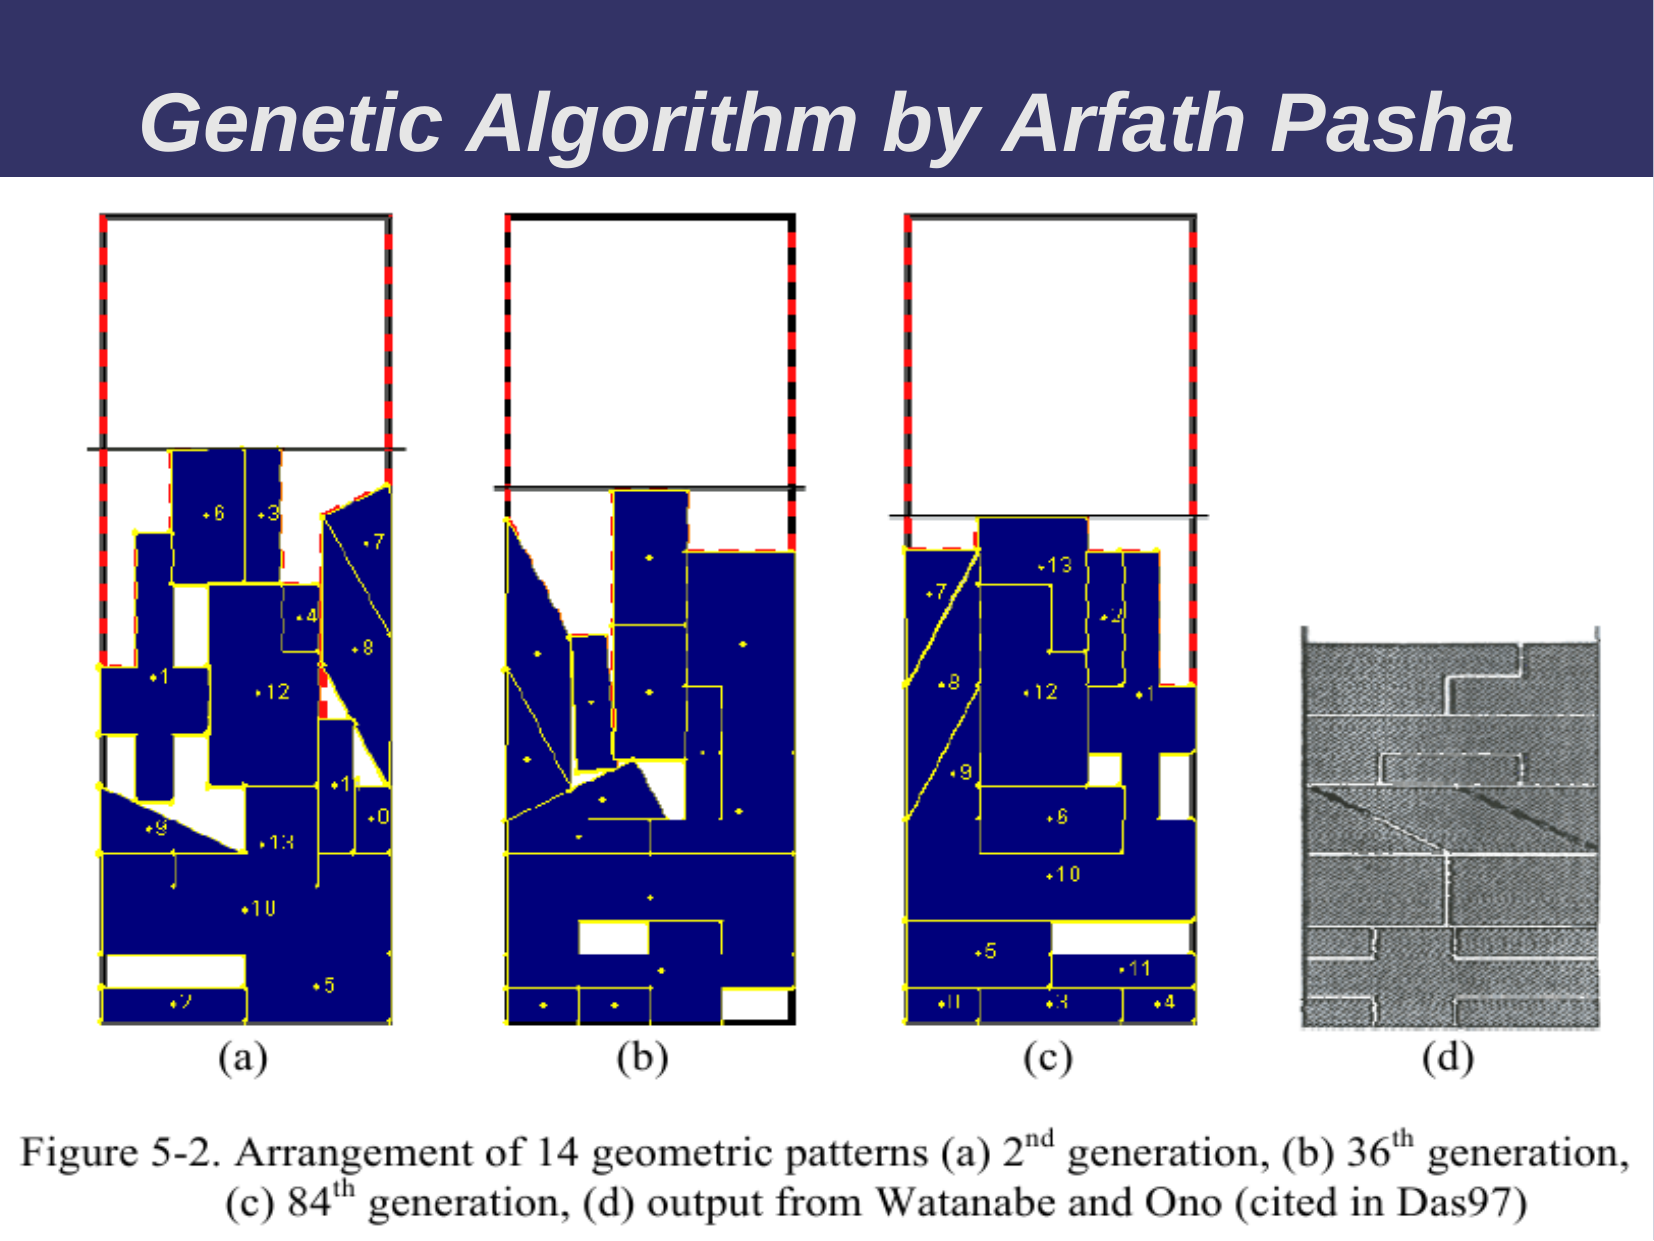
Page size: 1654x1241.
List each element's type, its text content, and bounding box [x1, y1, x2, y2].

picture [0, 177, 1654, 1241]
title Genetic Algorithm by Arfath Pasha [121, 19, 1534, 177]
